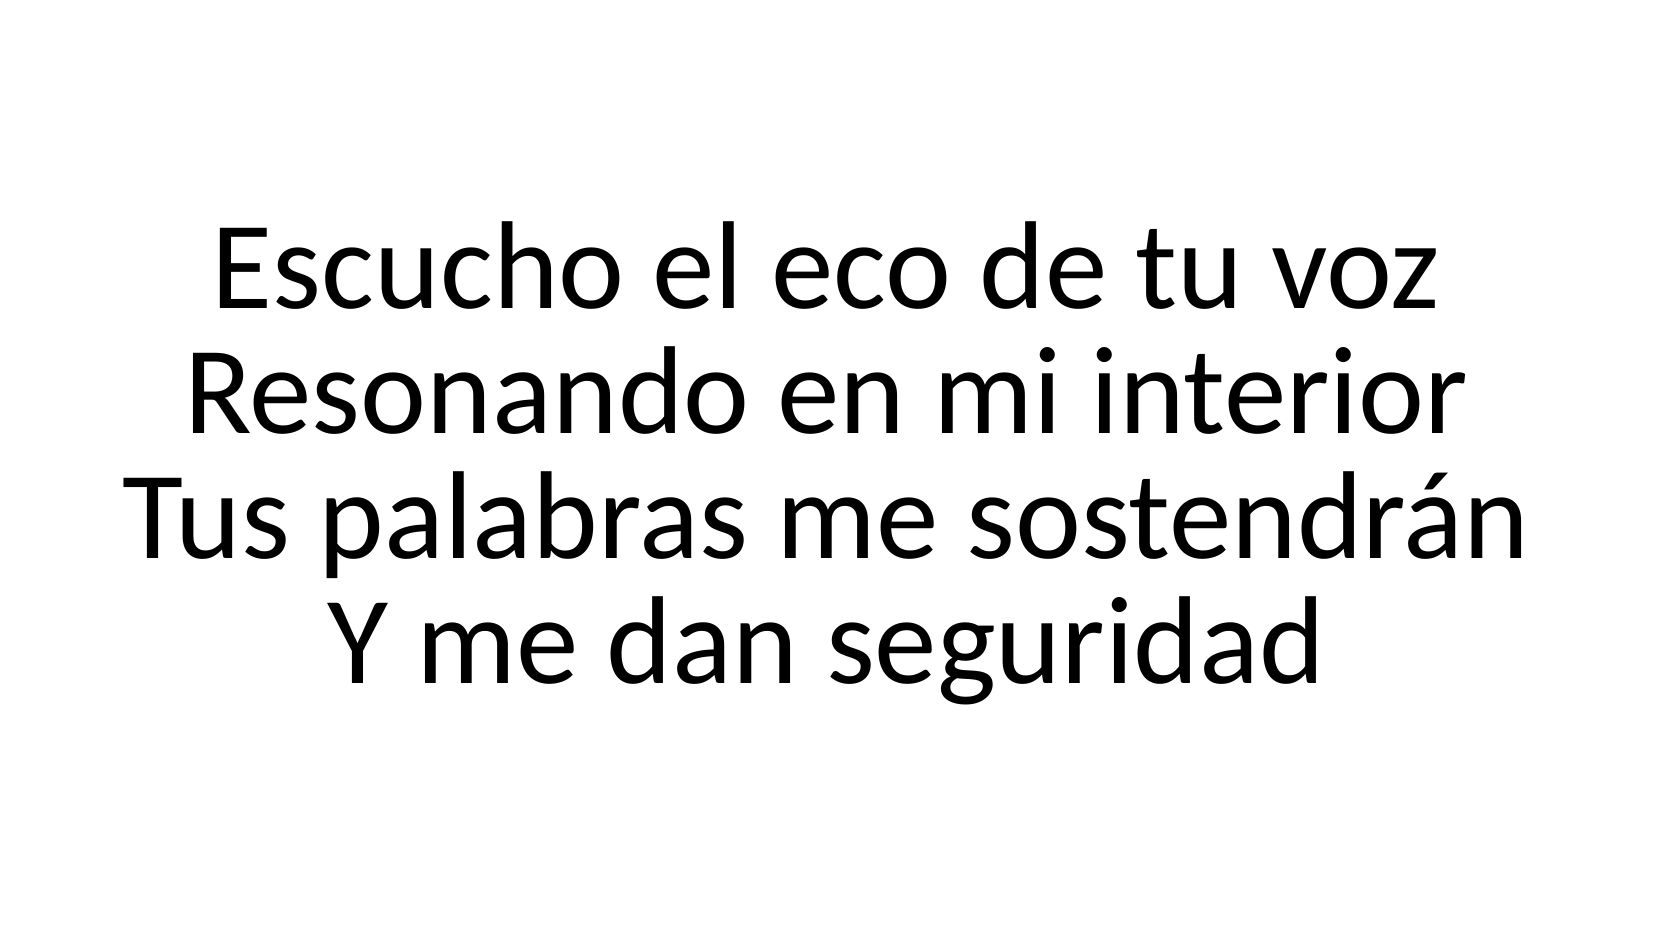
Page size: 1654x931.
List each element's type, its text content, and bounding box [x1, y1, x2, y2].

title Escucho el eco de tu voz Resonando en mi interior Tus palabras me sostendrán Y me dan seguridad [0, 0, 1654, 931]
